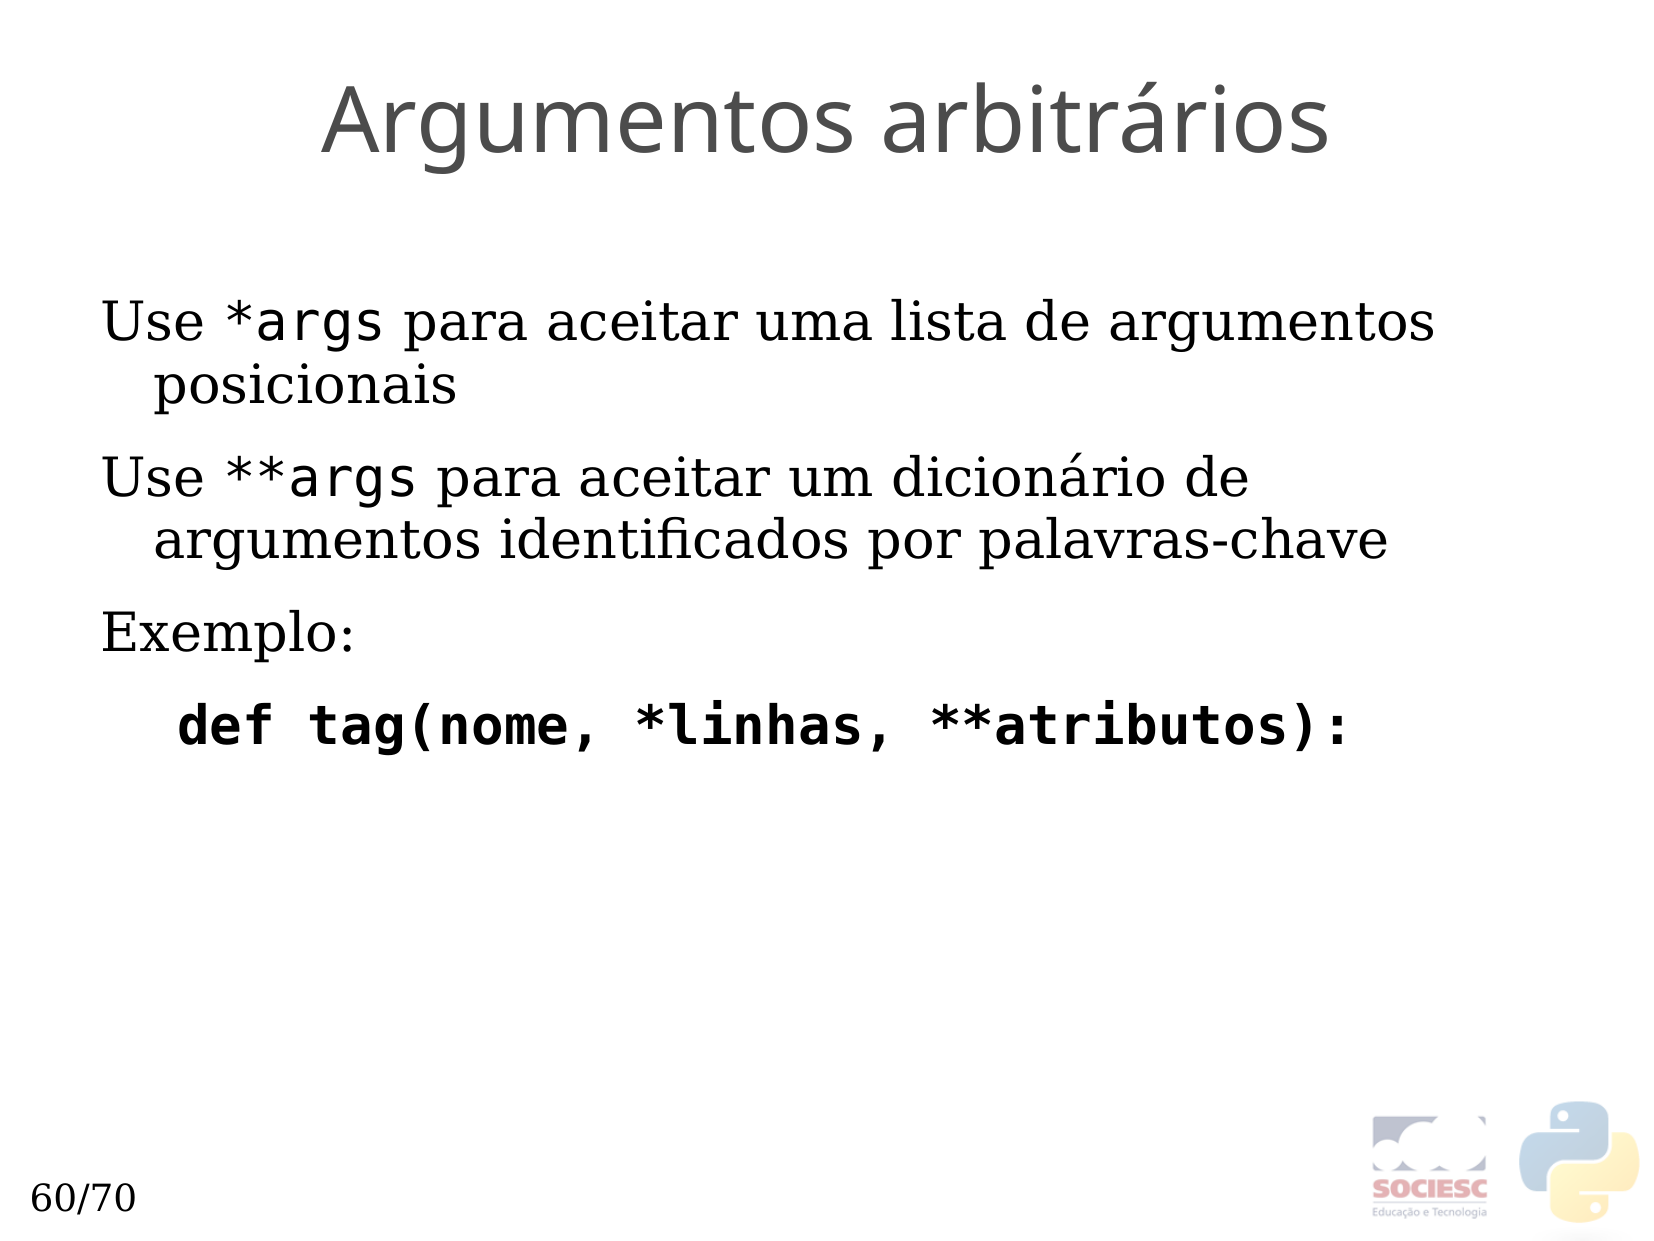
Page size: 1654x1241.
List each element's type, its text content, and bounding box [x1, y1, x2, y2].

title Argumentos arbitrários [82, 13, 1571, 222]
picture [1340, 1084, 1654, 1241]
list Use *args para aceitar uma lista de argumentos posicionais Use **args para aceitar um dicionário de argumentos identificados por palavras-chave Exemplo: def tag(nome, *linhas, **atributos): [82, 290, 1571, 1109]
